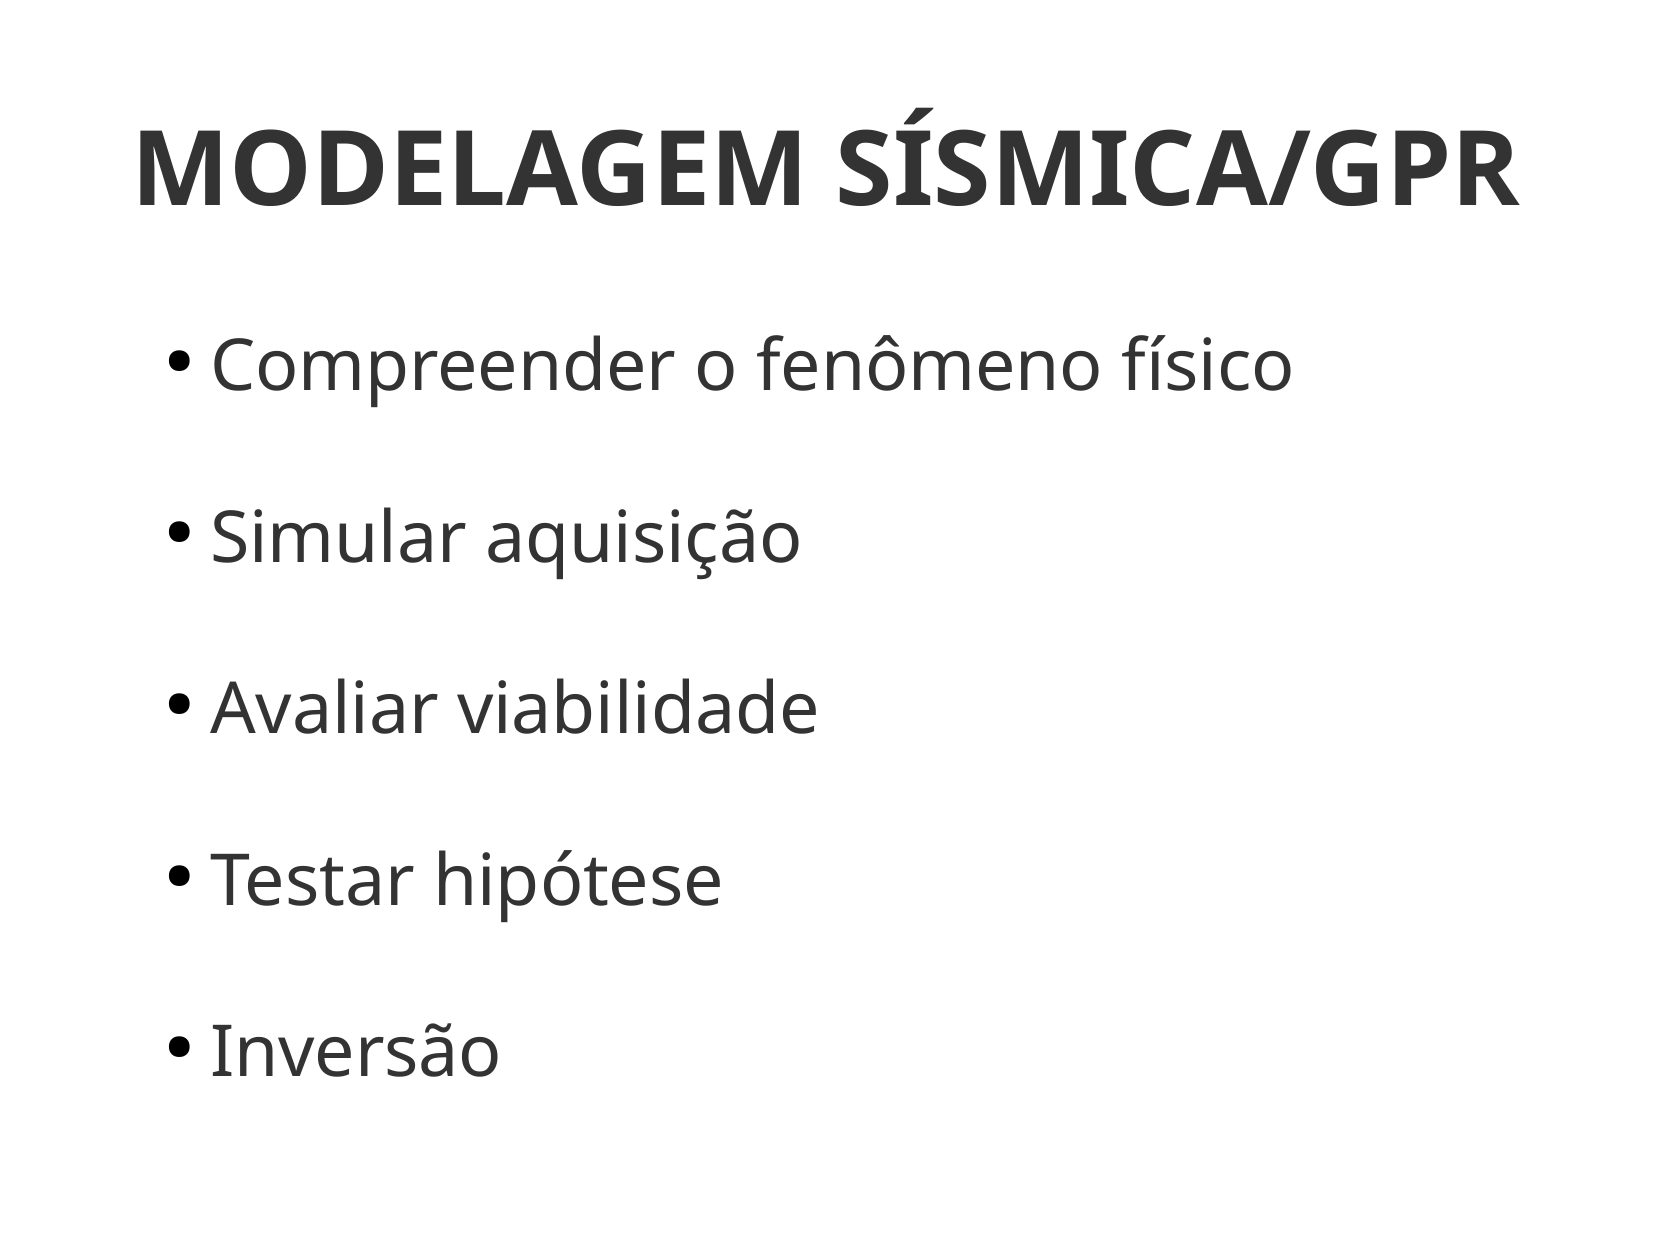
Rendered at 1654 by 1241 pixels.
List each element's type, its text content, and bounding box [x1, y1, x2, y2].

list Compreender o fenômeno físico Simular aquisição Avaliar viabilidade Testar hipótese Inversão [149, 265, 1524, 1102]
title MODELAGEM SÍSMICA/GPR [82, 25, 1571, 233]
